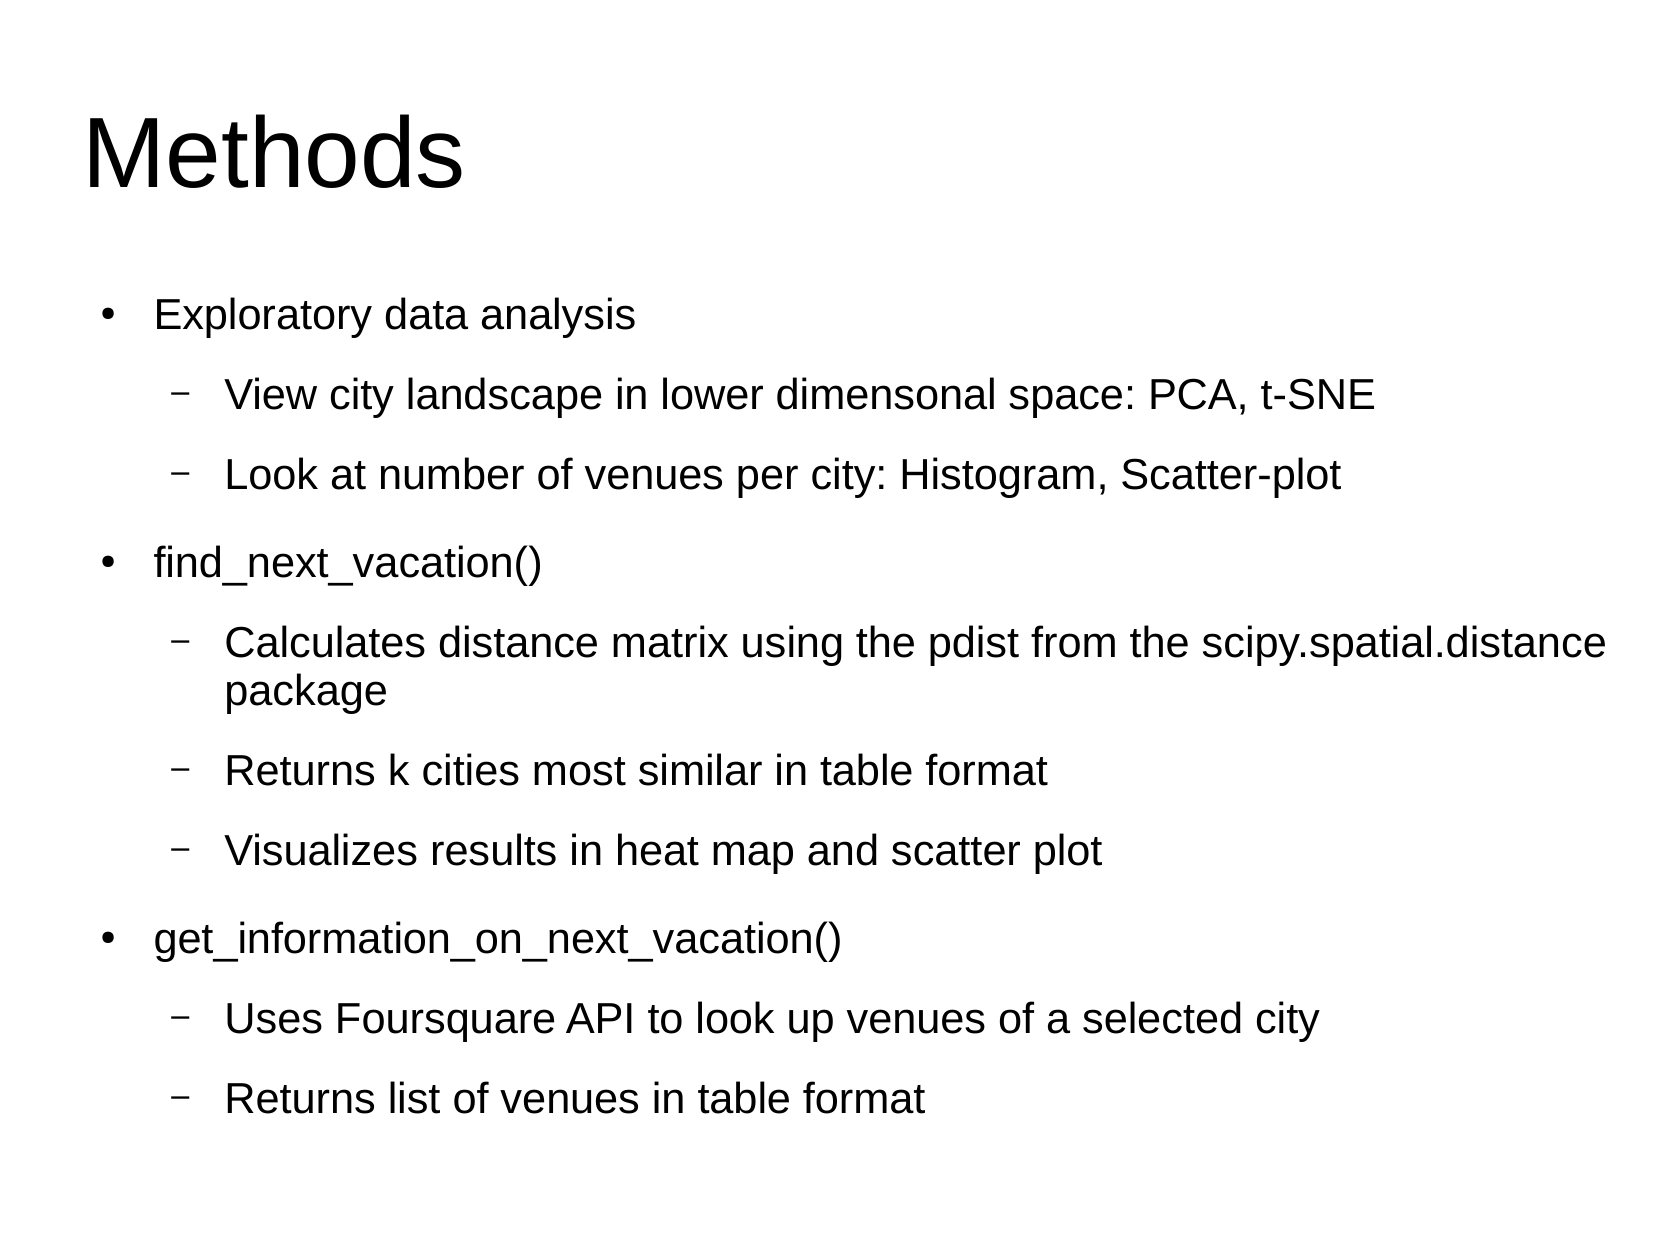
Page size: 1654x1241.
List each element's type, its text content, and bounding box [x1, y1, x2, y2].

list Exploratory data analysis View city landscape in lower dimensonal space: PCA, t-SNE Look at number of venues per city: Histogram, Scatter-plot find_next_vacation() Calculates distance matrix using the pdist from the scipy.spatial.distance package Returns k cities most similar in table format Visualizes results in heat map and scatter plot get_information_on_next_vacation() Uses Foursquare API to look up venues of a selected city Returns list of venues in table format [82, 290, 1621, 1216]
title Methods [82, 49, 1571, 257]
